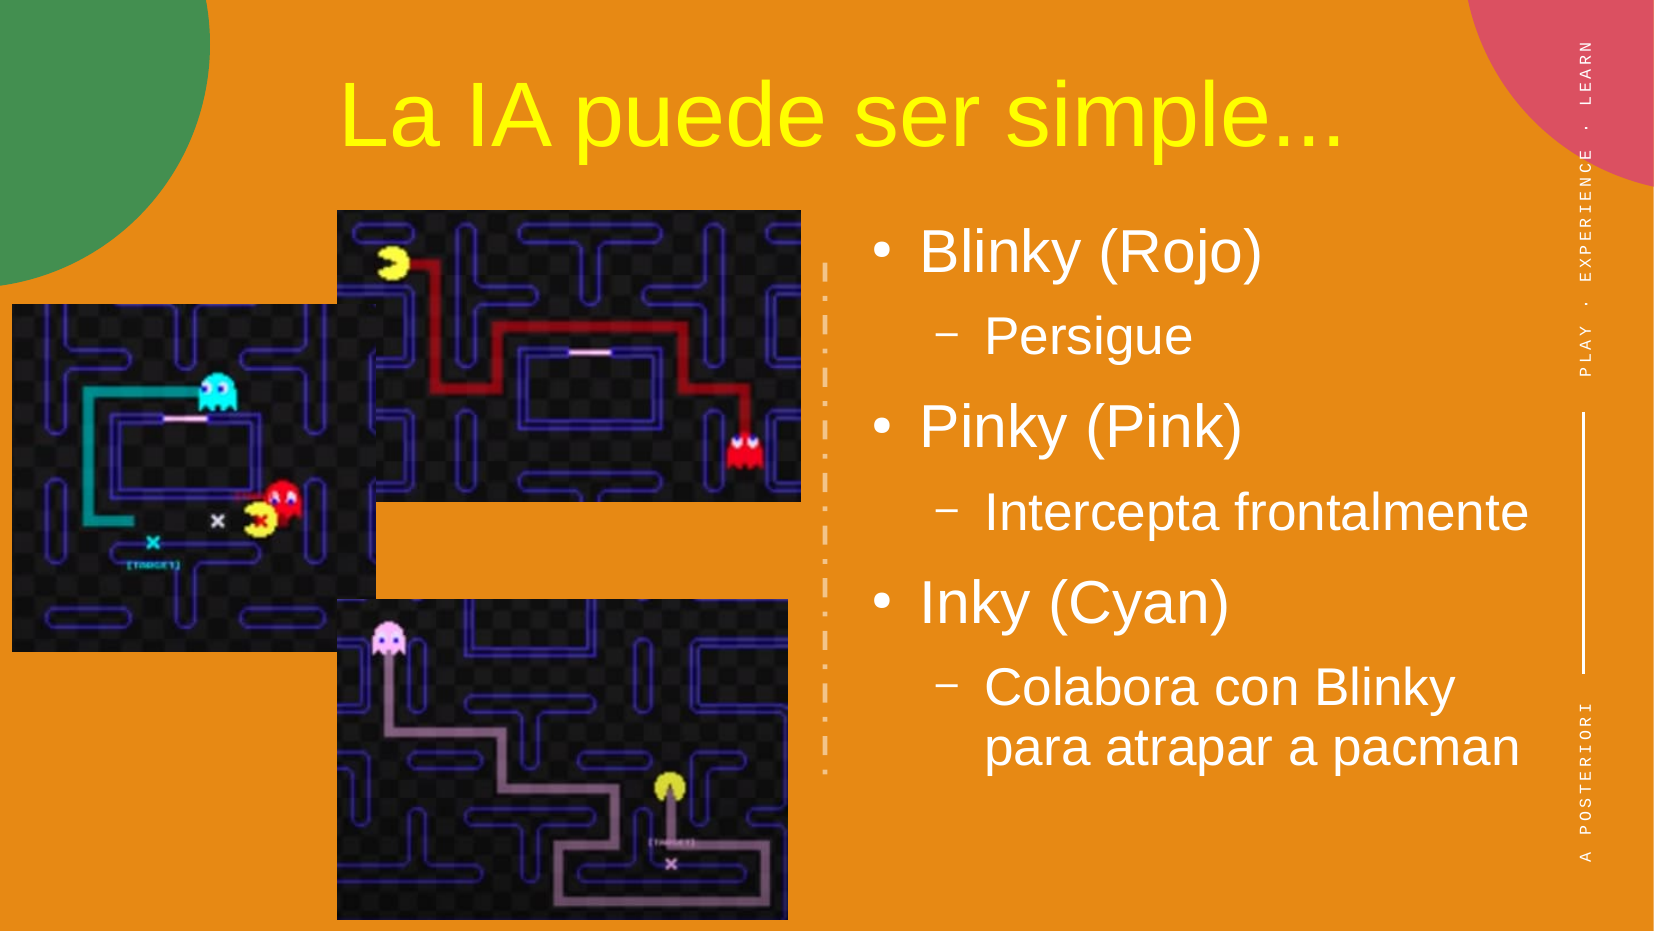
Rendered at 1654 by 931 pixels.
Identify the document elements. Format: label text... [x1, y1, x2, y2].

picture [12, 210, 801, 920]
title La IA puede ser simple... [187, 37, 1501, 193]
list Blinky (Rojo) Persigue Pinky (Pink) Intercepta frontalmente Inky (Cyan) Colabora con Blinky para atrapar a pacman [855, 217, 1544, 826]
